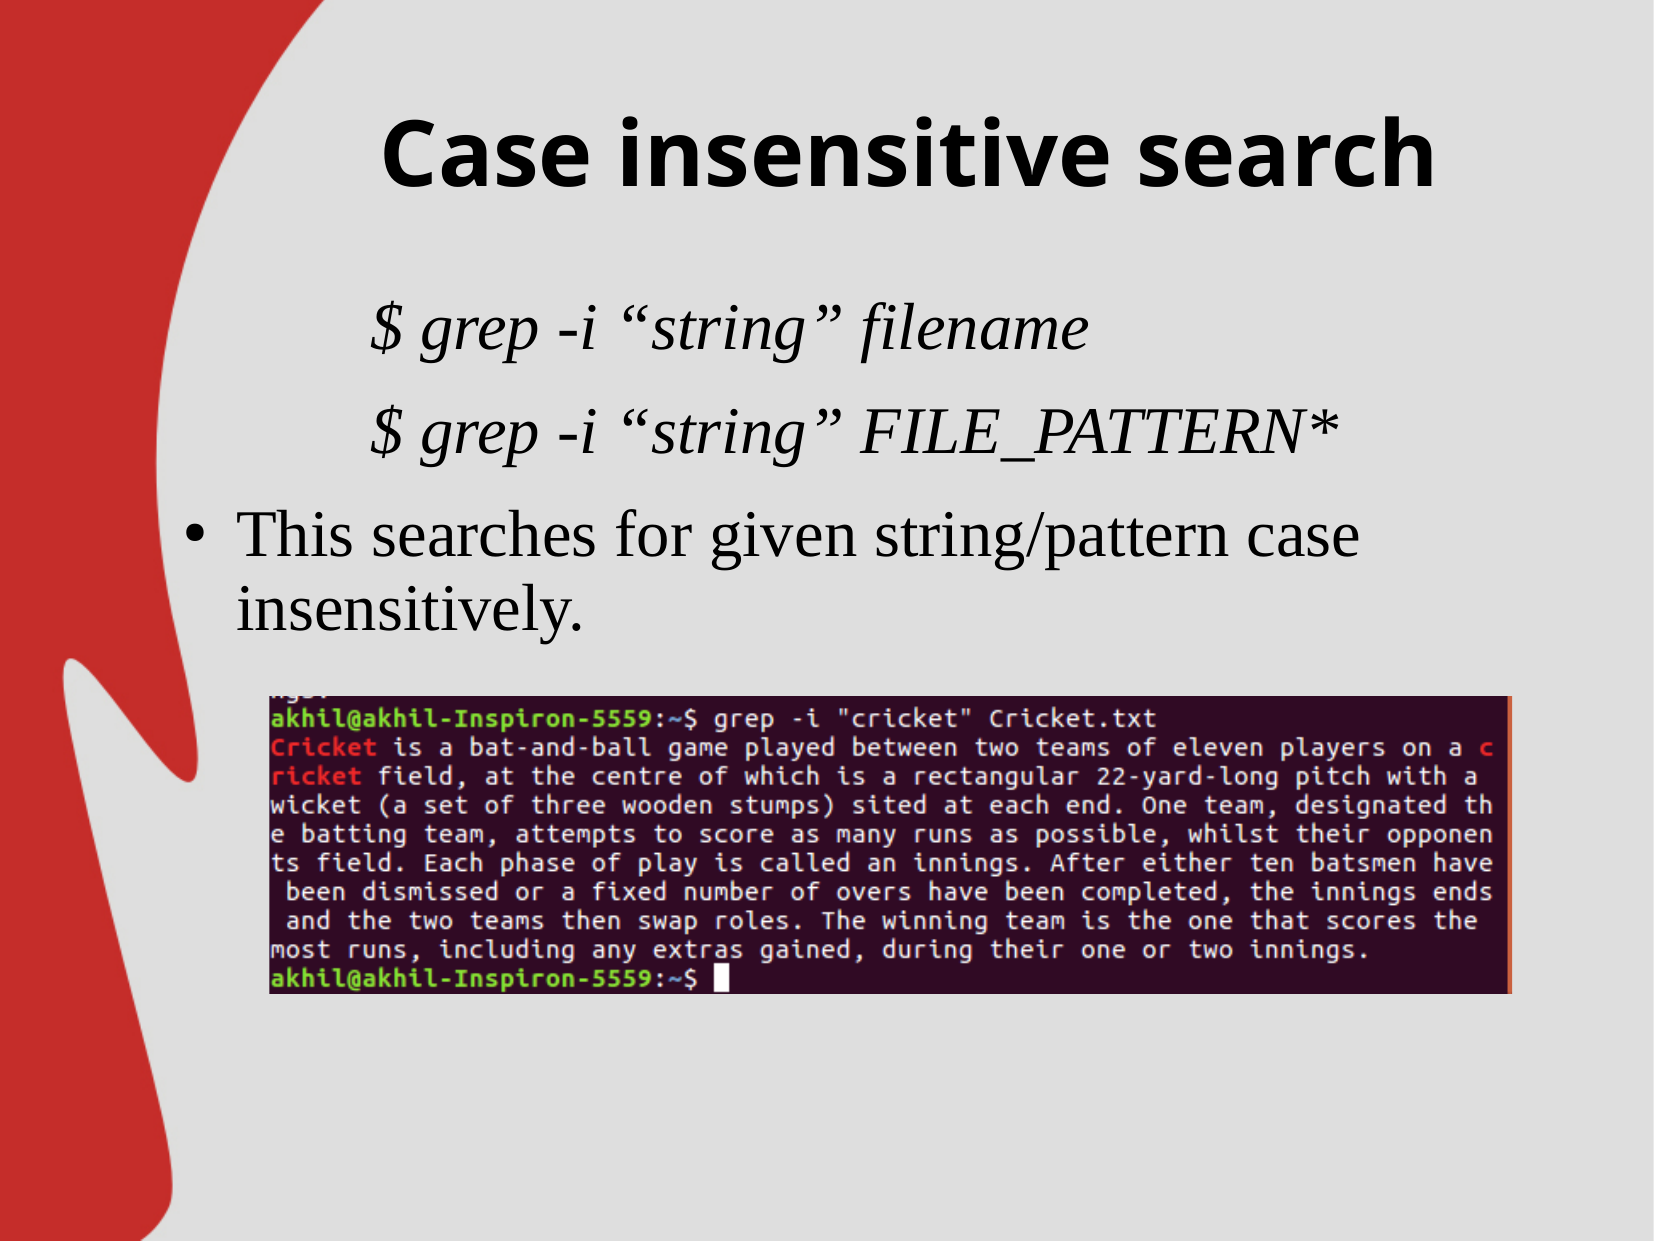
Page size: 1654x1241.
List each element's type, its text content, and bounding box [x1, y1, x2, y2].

list $ grep -i “string” filename $ grep -i “string” FILE_PATTERN* This searches for given string/pattern case insensitively. [165, 290, 1654, 1010]
picture [269, 696, 1513, 994]
title Case insensitive search [165, 47, 1654, 255]
picture [0, 0, 1654, 1241]
